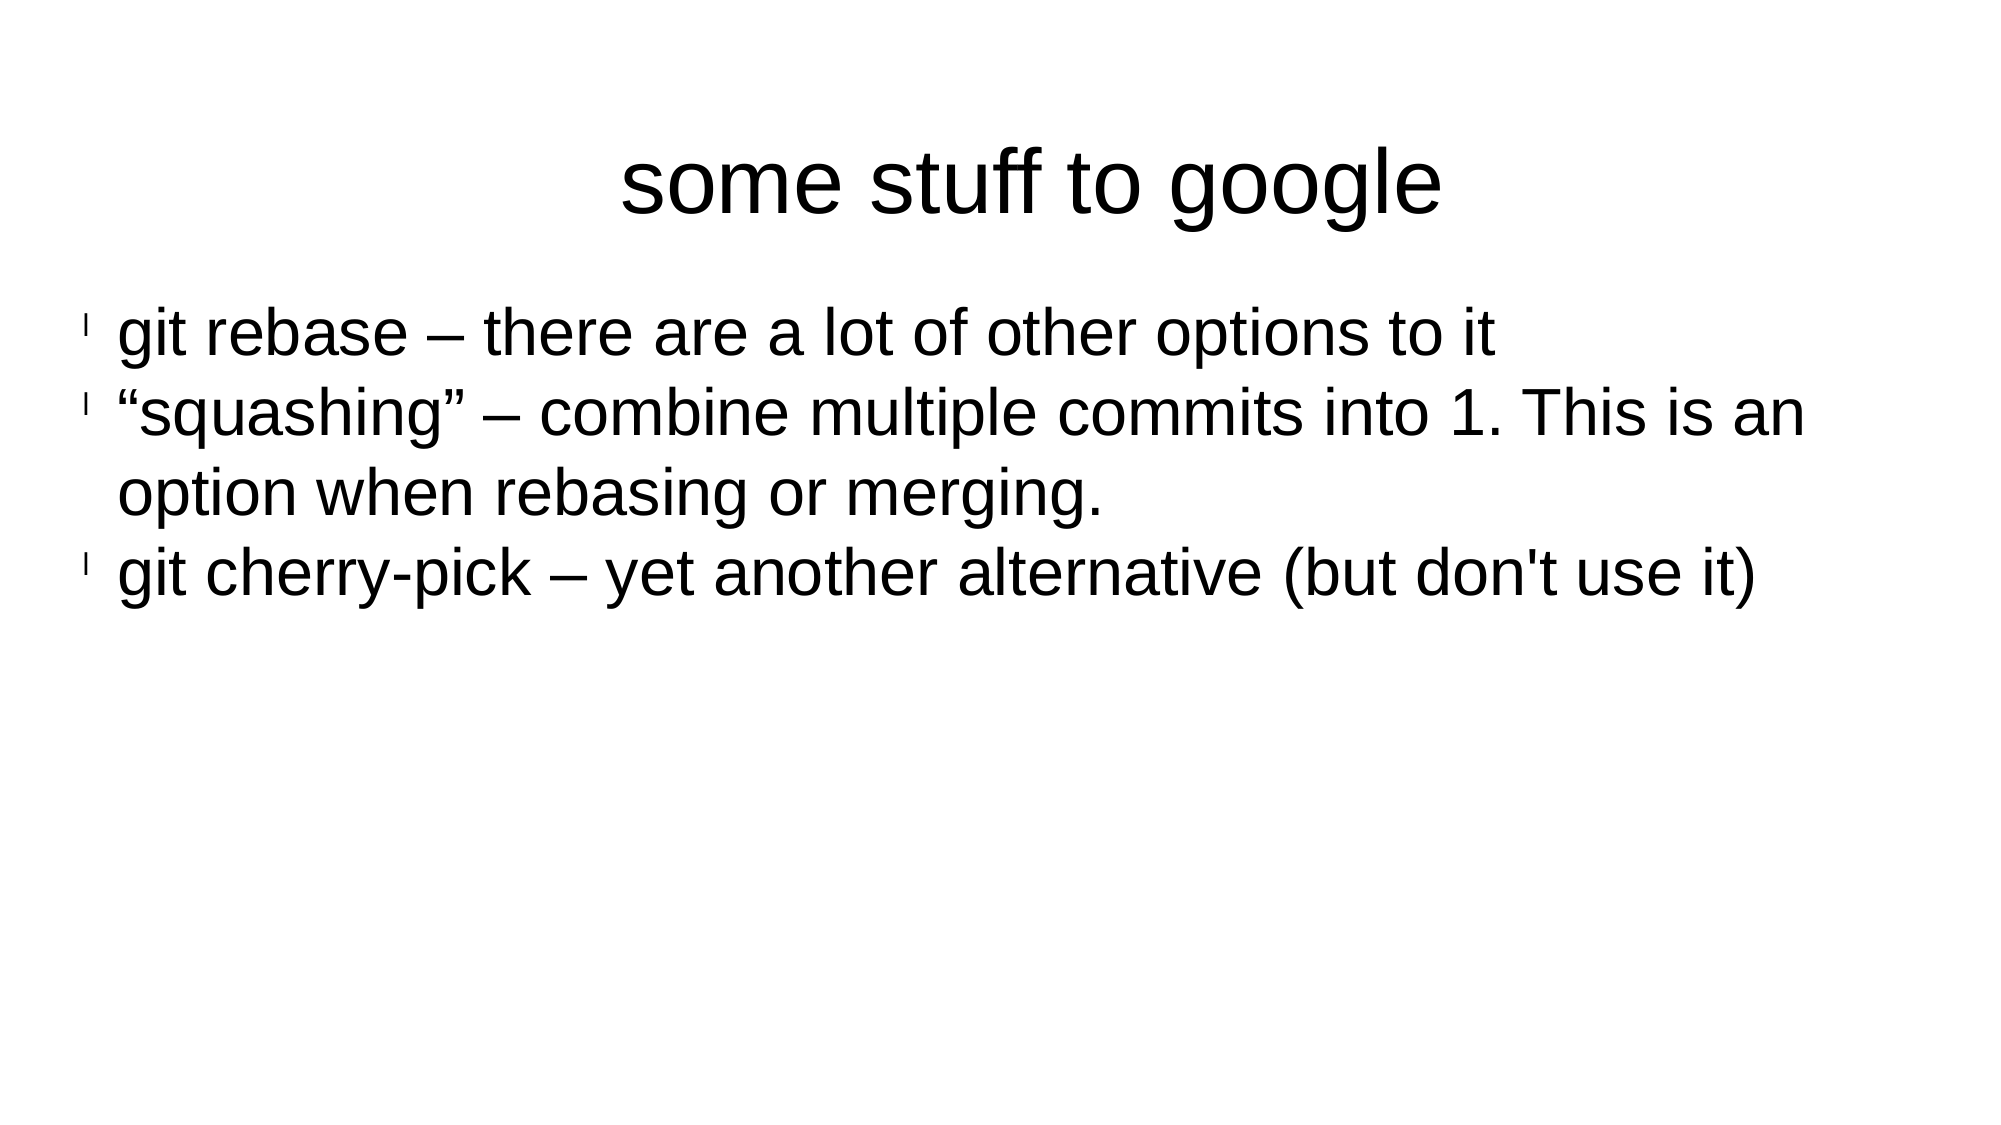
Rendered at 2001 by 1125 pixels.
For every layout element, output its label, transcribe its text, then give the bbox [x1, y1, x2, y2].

text_box some stuff to google [170, 68, 1895, 286]
text_box git rebase – there are a lot of other options to it “squashing” – combine multiple commits into 1. This is an option when rebasing or merging. git cherry-pick – yet another alternative (but don't use it) [81, 288, 1882, 942]
